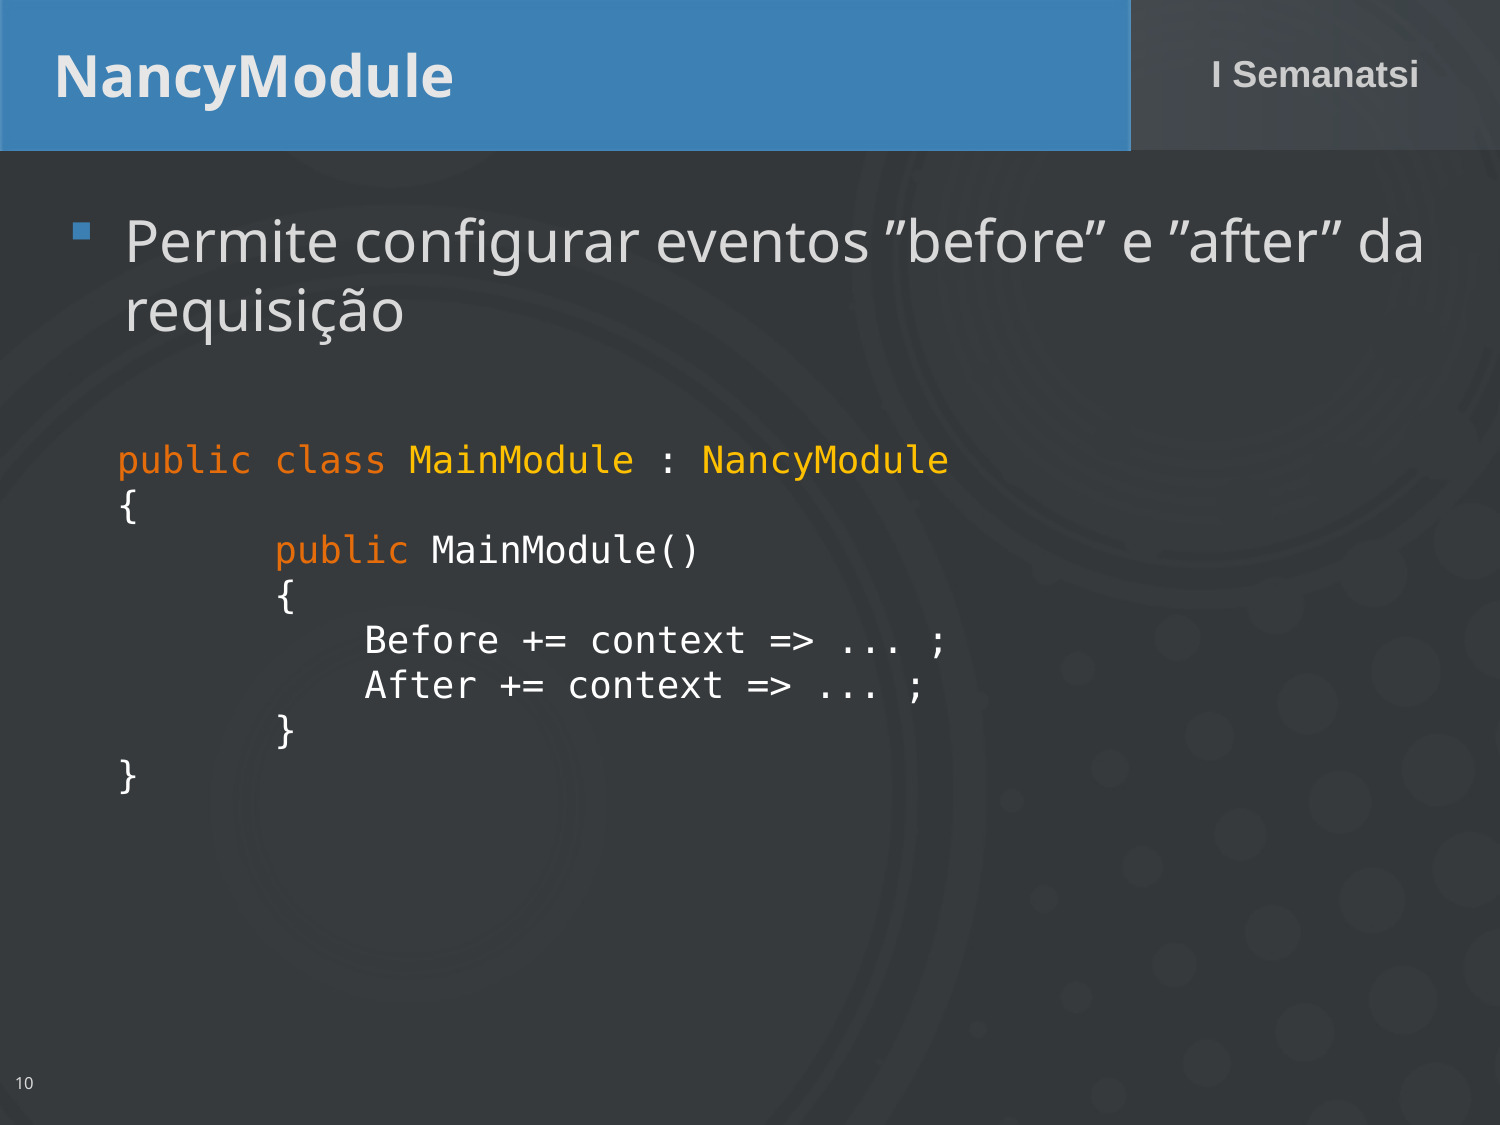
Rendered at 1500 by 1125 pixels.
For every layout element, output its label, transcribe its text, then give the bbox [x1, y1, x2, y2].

picture [0, 0, 1500, 1125]
title NancyModule [53, 0, 1128, 149]
list Permite configurar eventos ”before” e ”after” da requisição [53, 196, 1447, 1016]
text_box public class MainModule : NancyModule { public MainModule() { Before += context => ... ; After += context => ... ; } } [79, 428, 965, 804]
